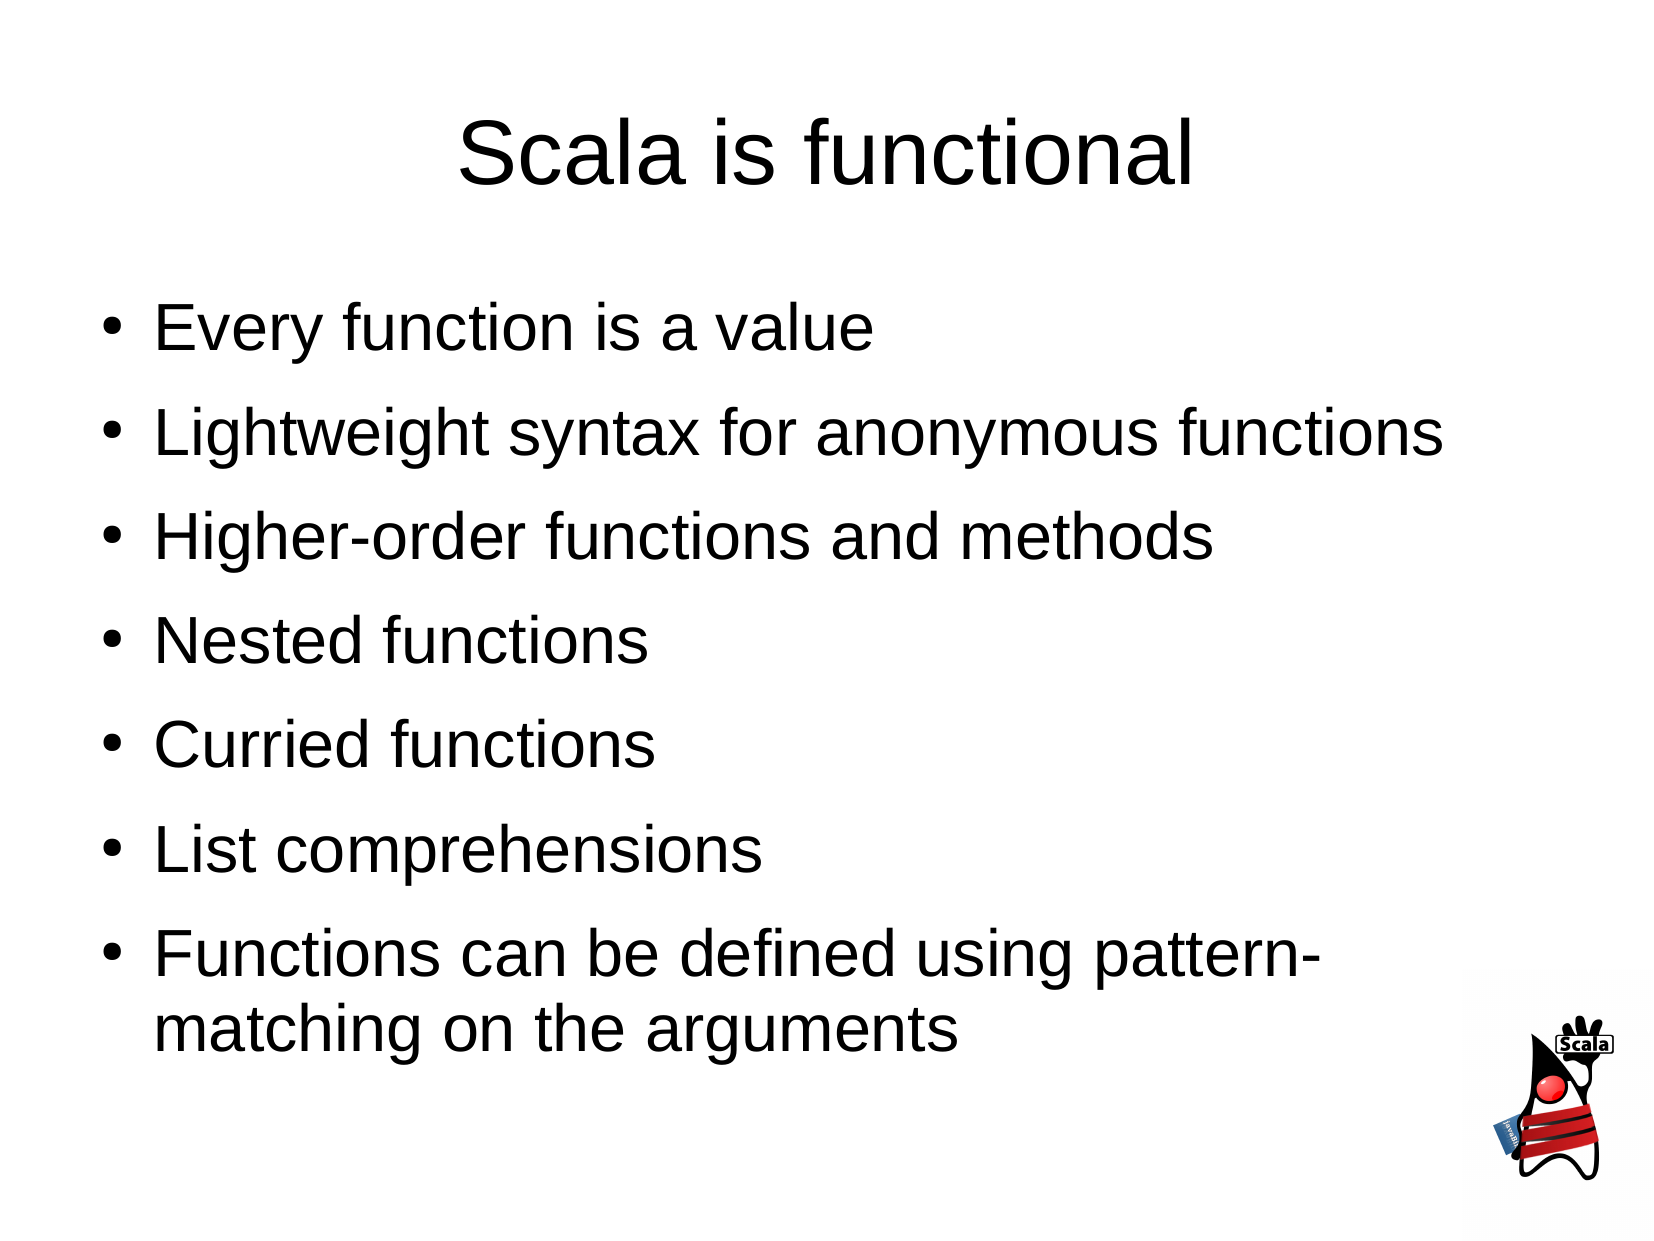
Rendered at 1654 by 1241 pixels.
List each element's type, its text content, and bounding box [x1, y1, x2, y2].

picture [1462, 969, 1654, 1241]
title Scala is functional [82, 56, 1571, 250]
list Every function is a value Lightweight syntax for anonymous functions Higher-order functions and methods Nested functions Curried functions List comprehensions Functions can be defined using pattern-matching on the arguments [82, 290, 1571, 1109]
